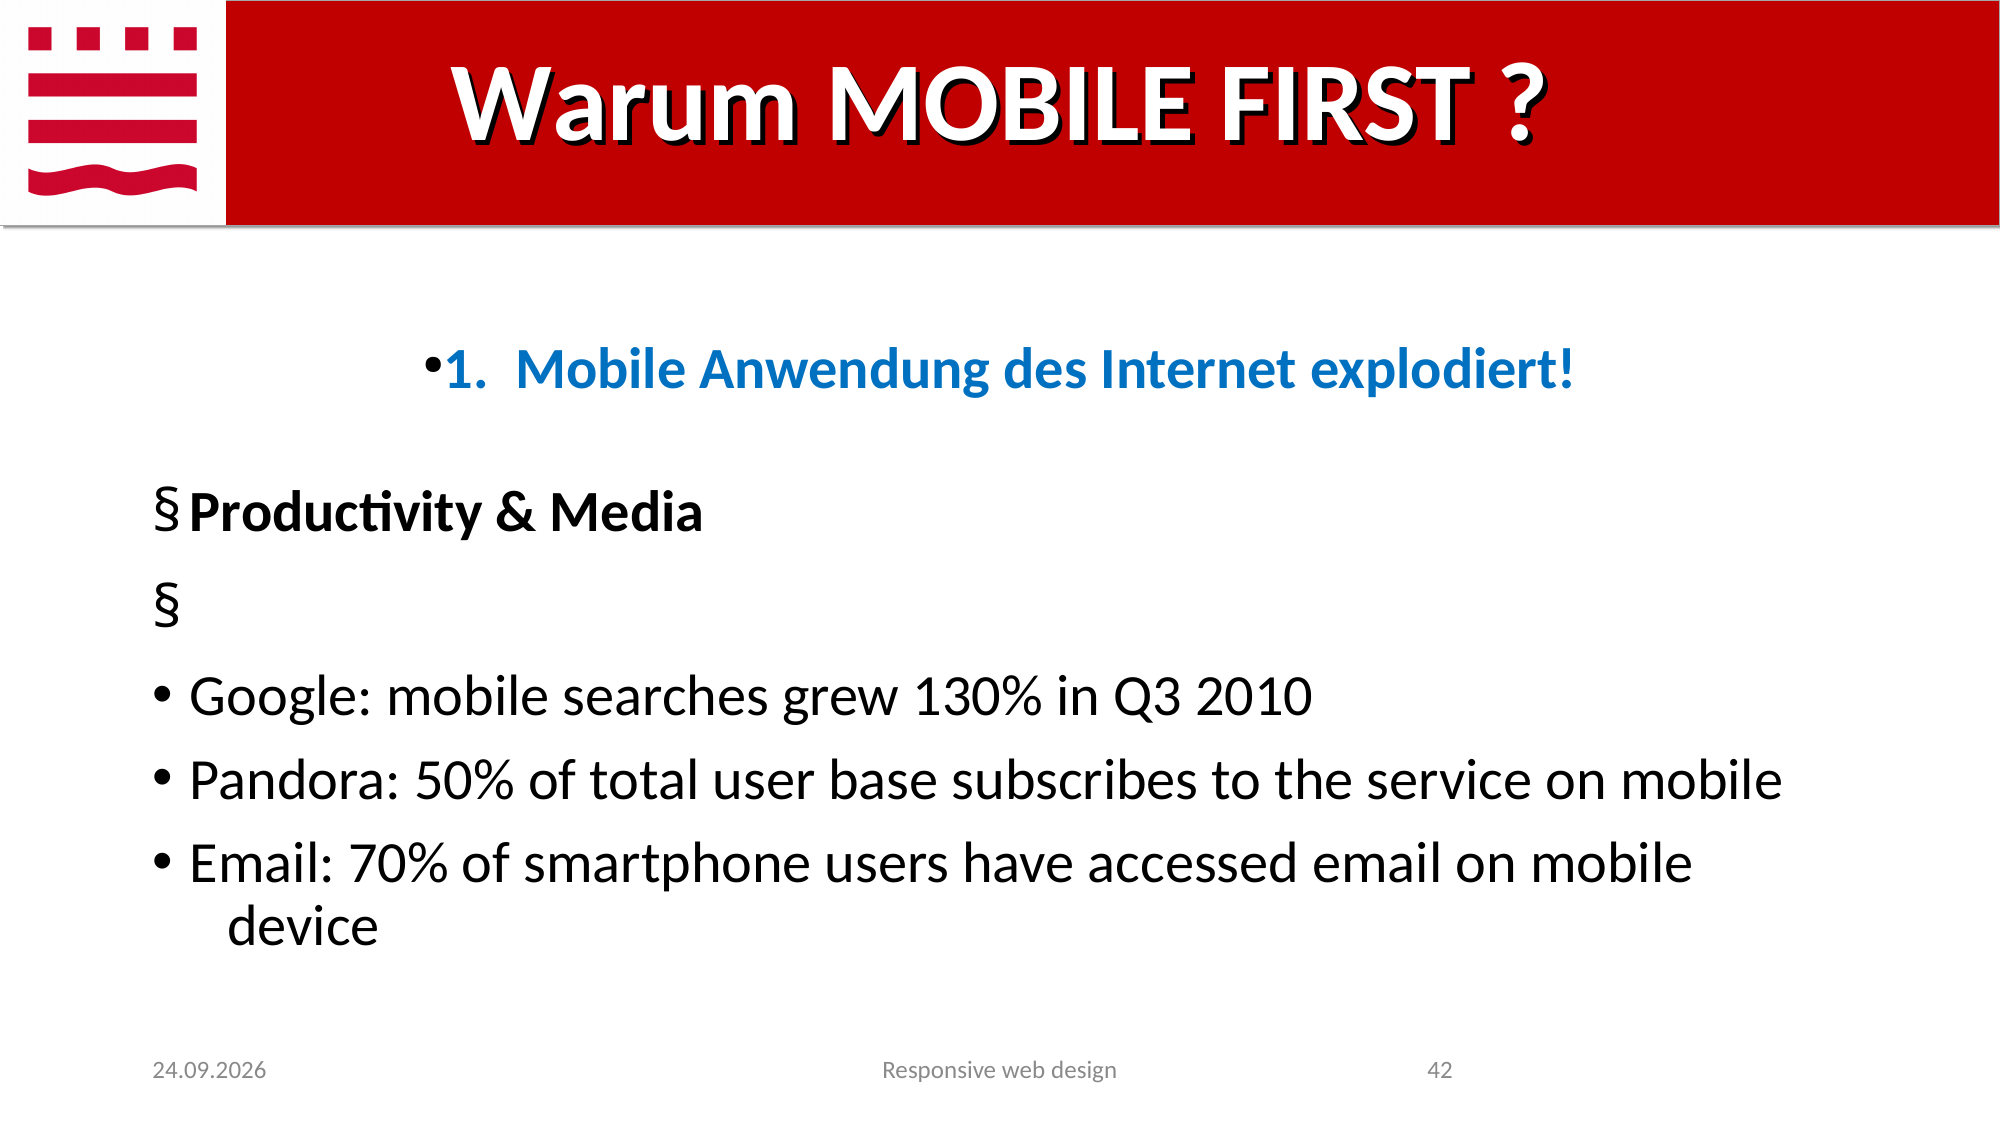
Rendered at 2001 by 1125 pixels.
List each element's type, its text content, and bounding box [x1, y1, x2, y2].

text_box Responsive web design [662, 1042, 1338, 1103]
text_box Warum MOBILE FIRST ? [226, 0, 2000, 225]
title 1. Mobile Anwendung des Internet explodiert! [137, 294, 1863, 445]
picture [0, 0, 226, 225]
list Productivity & Media Google: mobile searches grew 130% in Q3 2010 Pandora: 50% of total user base subscribes to the service on mobile Email: 70% of smartphone users have accessed email on mobile device [137, 473, 1863, 1014]
text_box 2017/4/30 [137, 1042, 588, 1103]
text_box [1412, 1042, 1863, 1103]
